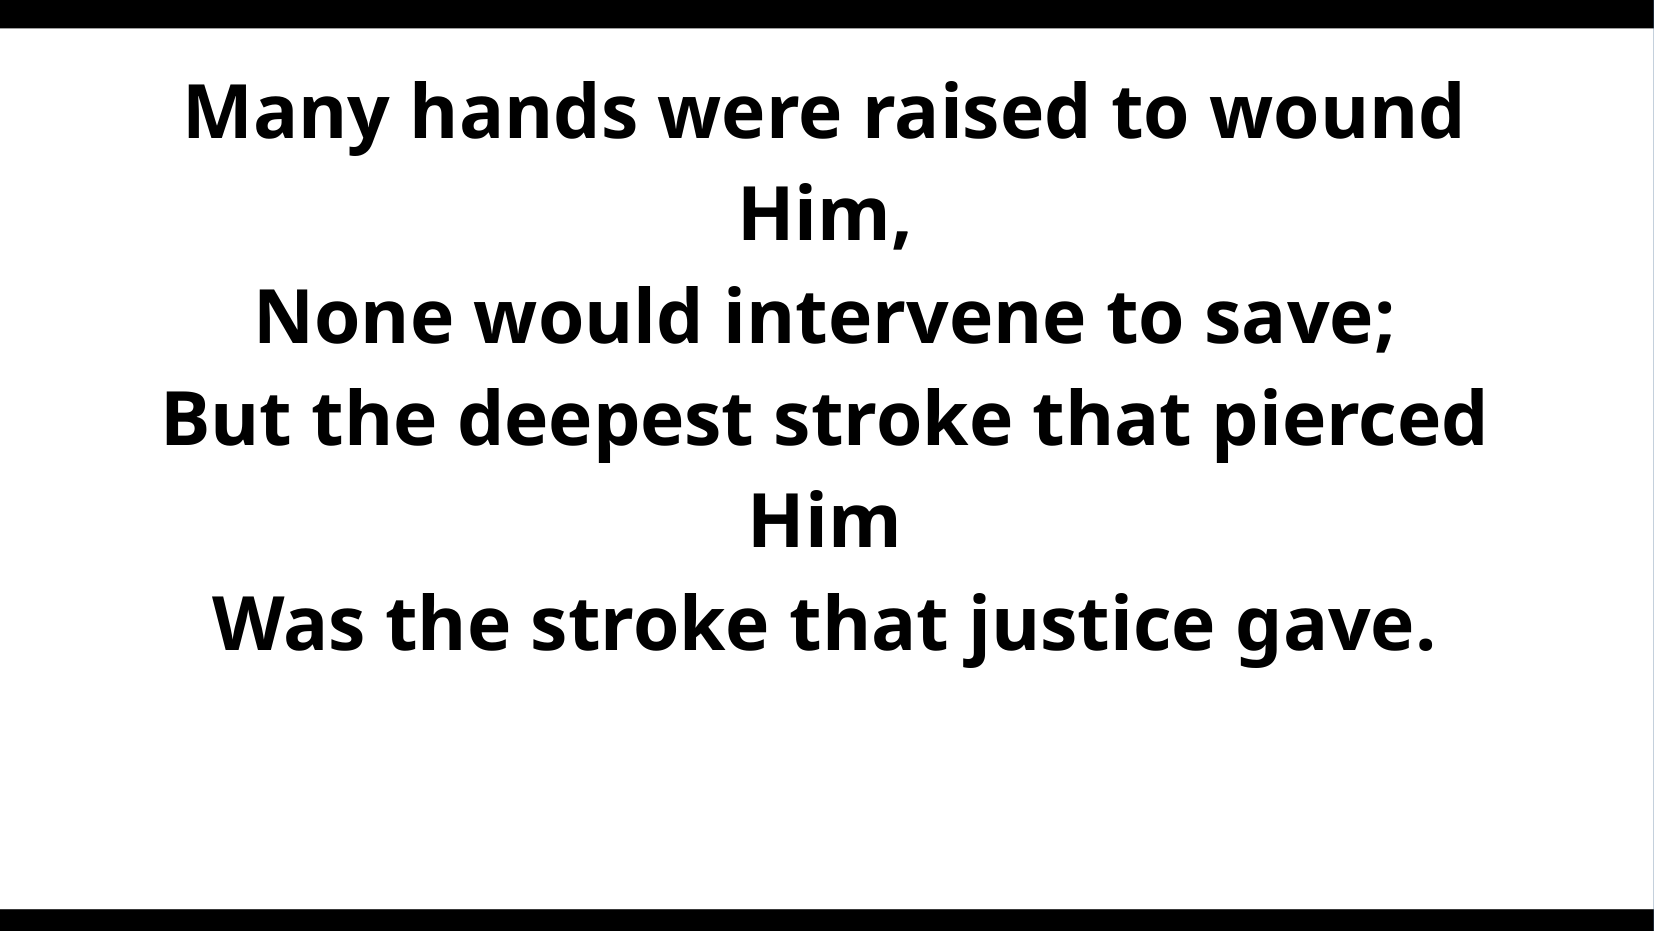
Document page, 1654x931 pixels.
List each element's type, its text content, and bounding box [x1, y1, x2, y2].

picture [0, 0, 1654, 931]
text_box Many hands were raised to wound Him, None would intervene to save; But the deepest stroke that pierced Him Was the stroke that justice gave. [90, 50, 1561, 466]
